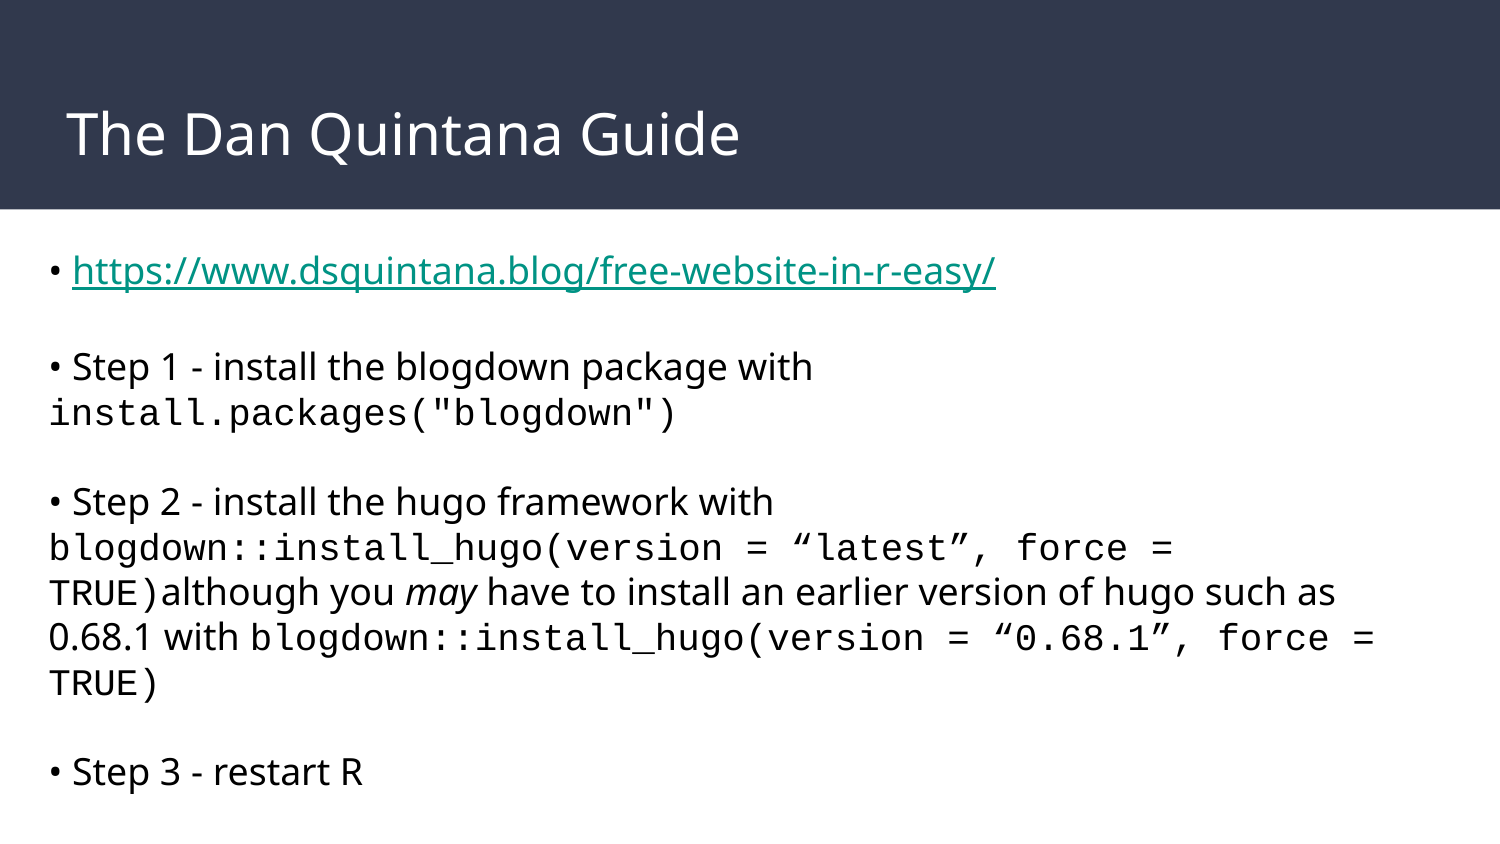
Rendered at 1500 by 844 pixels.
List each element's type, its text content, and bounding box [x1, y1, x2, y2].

title The Dan Quintana Guide [51, 82, 1449, 185]
text_box • https://www.dsquintana.blog/free-website-in-r-easy/ • Step 1 - install the blogdown package with install.packages("blogdown") • Step 2 - install the hugo framework with blogdown::install_hugo(version = “latest”, force = TRUE)although you may have to install an earlier version of hugo such as 0.68.1 with blogdown::install_hugo(version = “0.68.1”, force = TRUE) • Step 3 - restart R [33, 231, 1467, 807]
